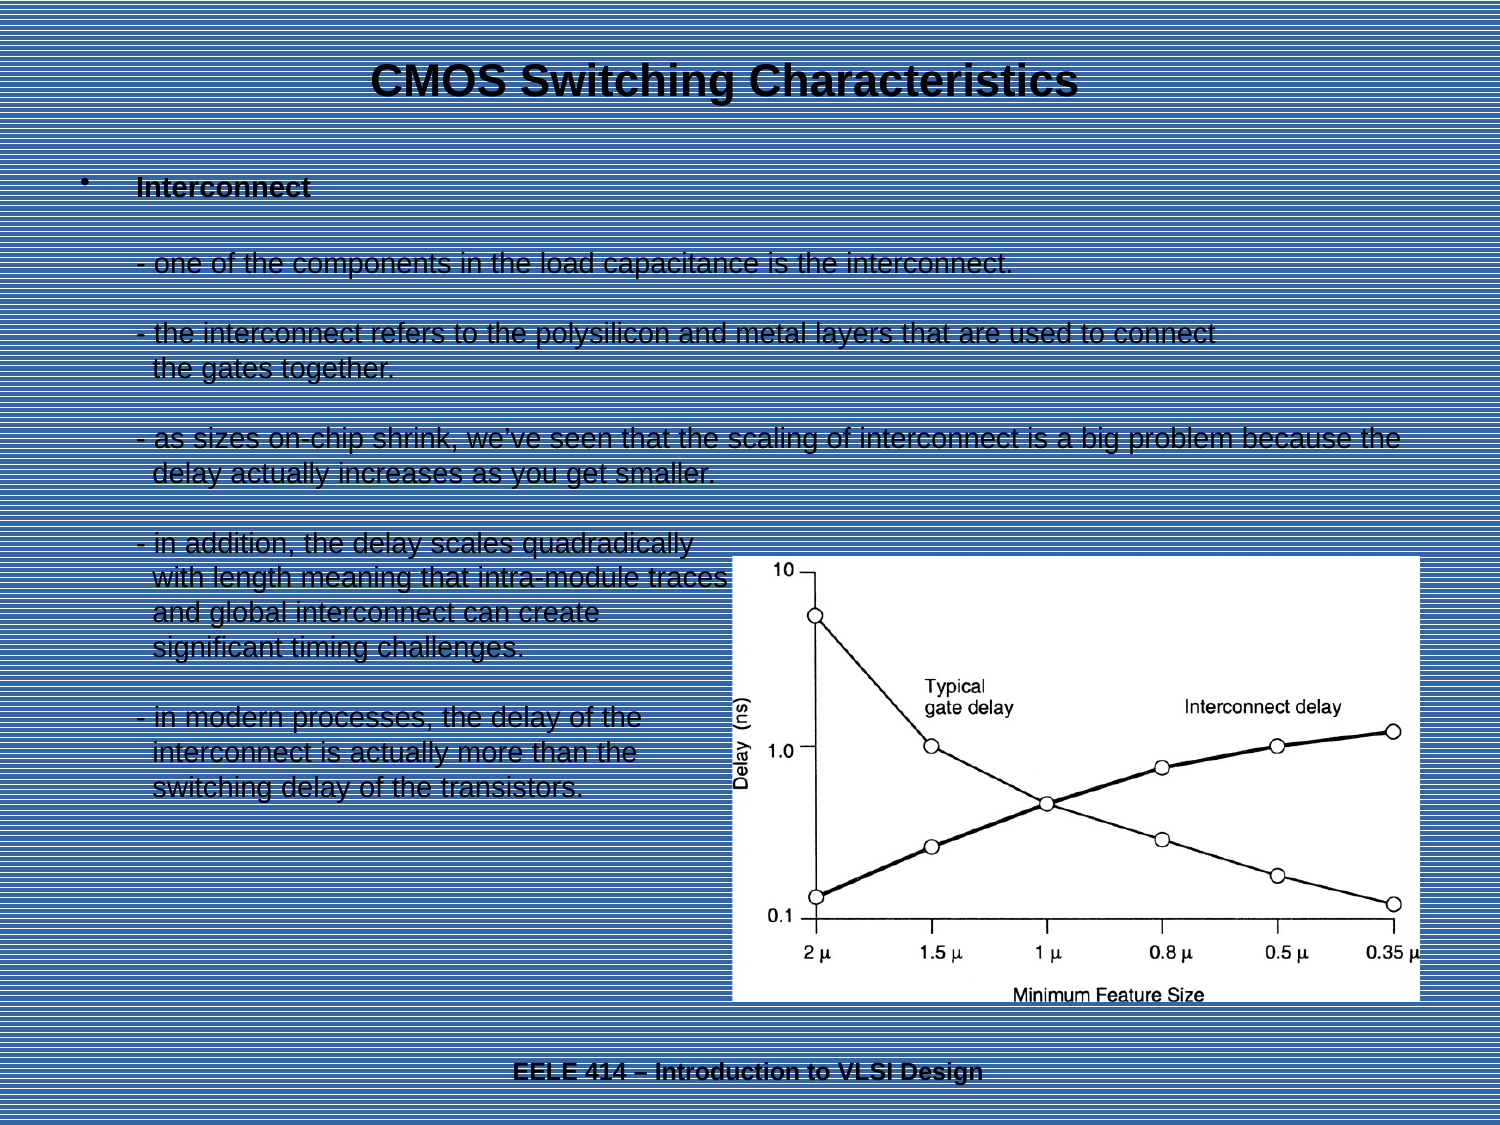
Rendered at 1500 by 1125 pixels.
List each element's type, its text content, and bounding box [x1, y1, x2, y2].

picture [732, 556, 1420, 1003]
title CMOS Switching Characteristics [87, 37, 1363, 120]
list Interconnect - one of the components in the load capacitance is the interconnect. - the interconnect refers to the polysilicon and metal layers that are used to connect the gates together. - as sizes on-chip shrink, we’ve seen that the scaling of interconnect is a big problem because the delay actually increases as you get smaller. - in addition, the delay scales quadradically with length meaning that intra-module traces and global interconnect can create significant timing challenges. - in modern processes, the delay of the interconnect is actually more than the switching delay of the transistors. [64, 160, 1471, 988]
